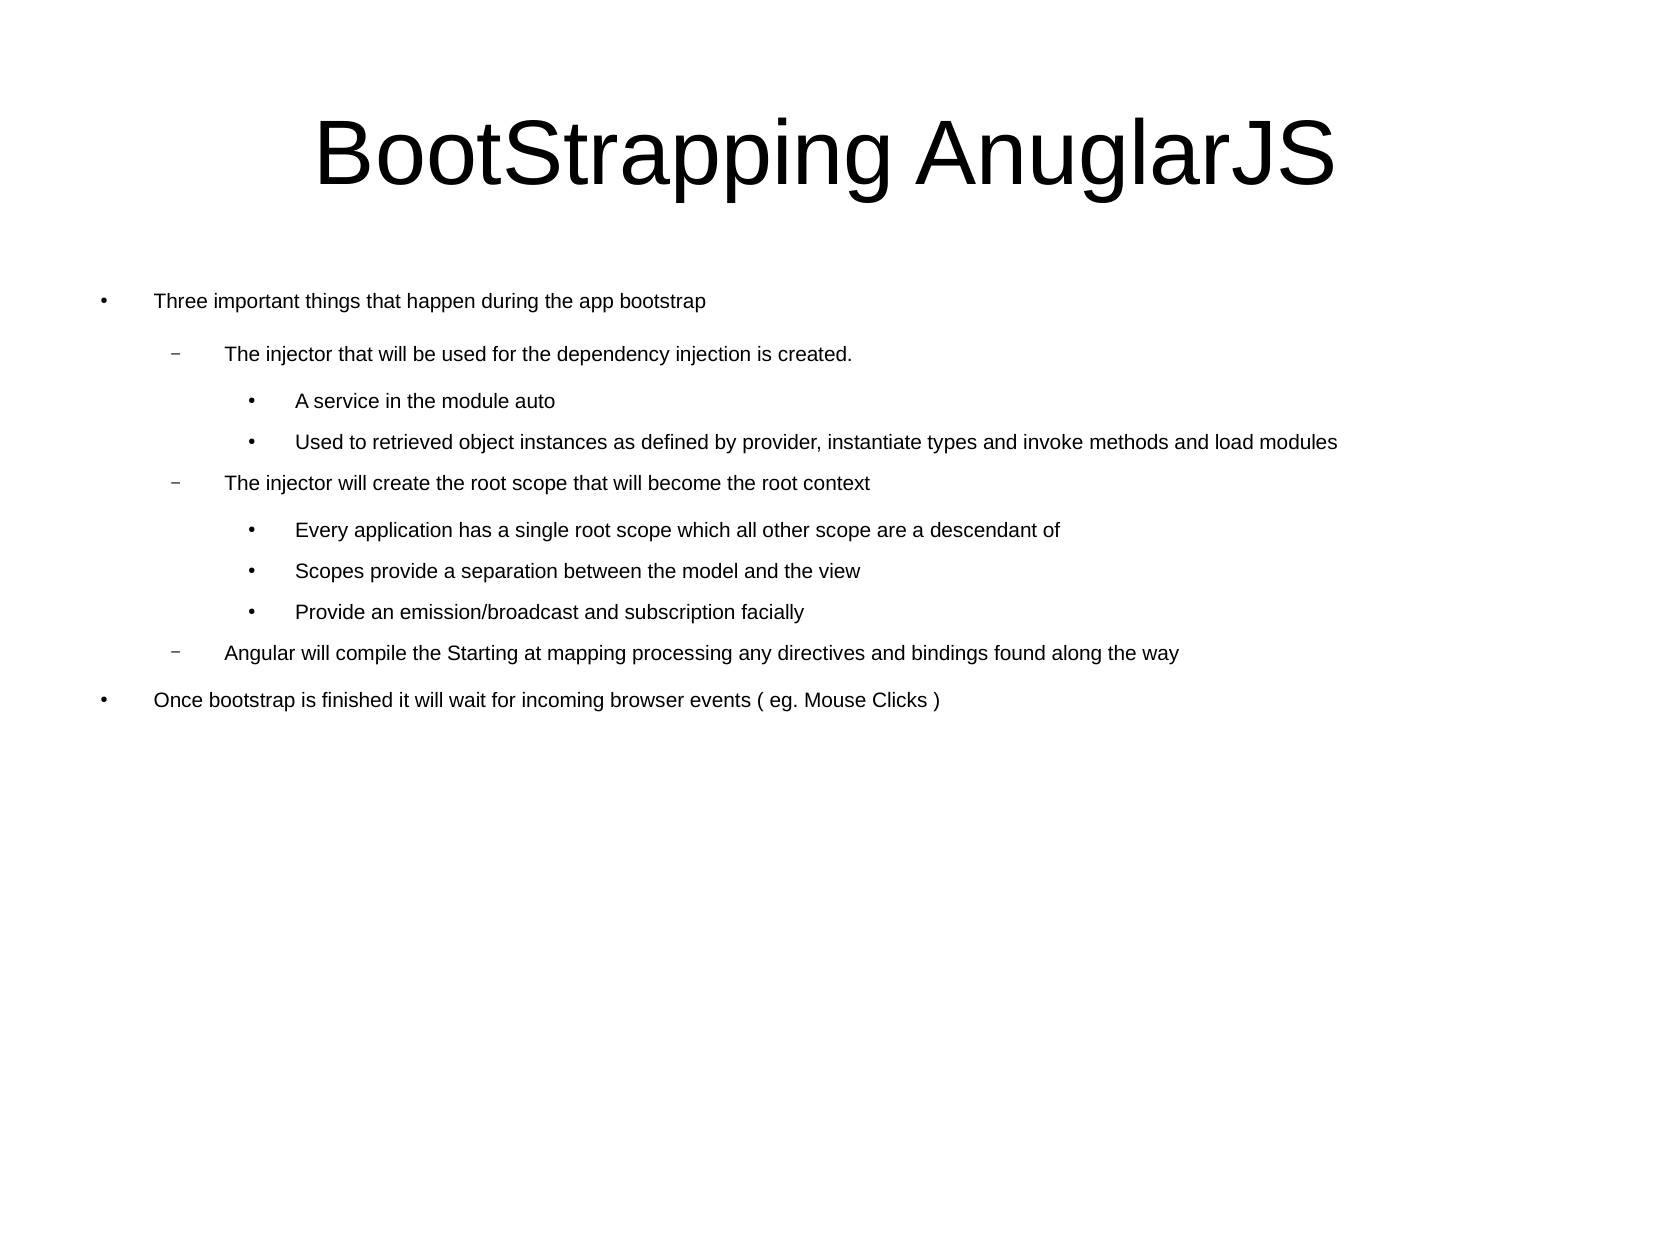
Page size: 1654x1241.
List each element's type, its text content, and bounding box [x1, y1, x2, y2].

list Three important things that happen during the app bootstrap The injector that will be used for the dependency injection is created. A service in the module auto Used to retrieved object instances as defined by provider, instantiate types and invoke methods and load modules The injector will create the root scope that will become the root context Every application has a single root scope which all other scope are a descendant of Scopes provide a separation between the model and the view Provide an emission/broadcast and subscription facially Angular will compile the Starting at mapping processing any directives and bindings found along the way Once bootstrap is finished it will wait for incoming browser events ( eg. Mouse Clicks ) [82, 290, 1571, 1216]
title BootStrapping AnuglarJS [82, 49, 1571, 257]
